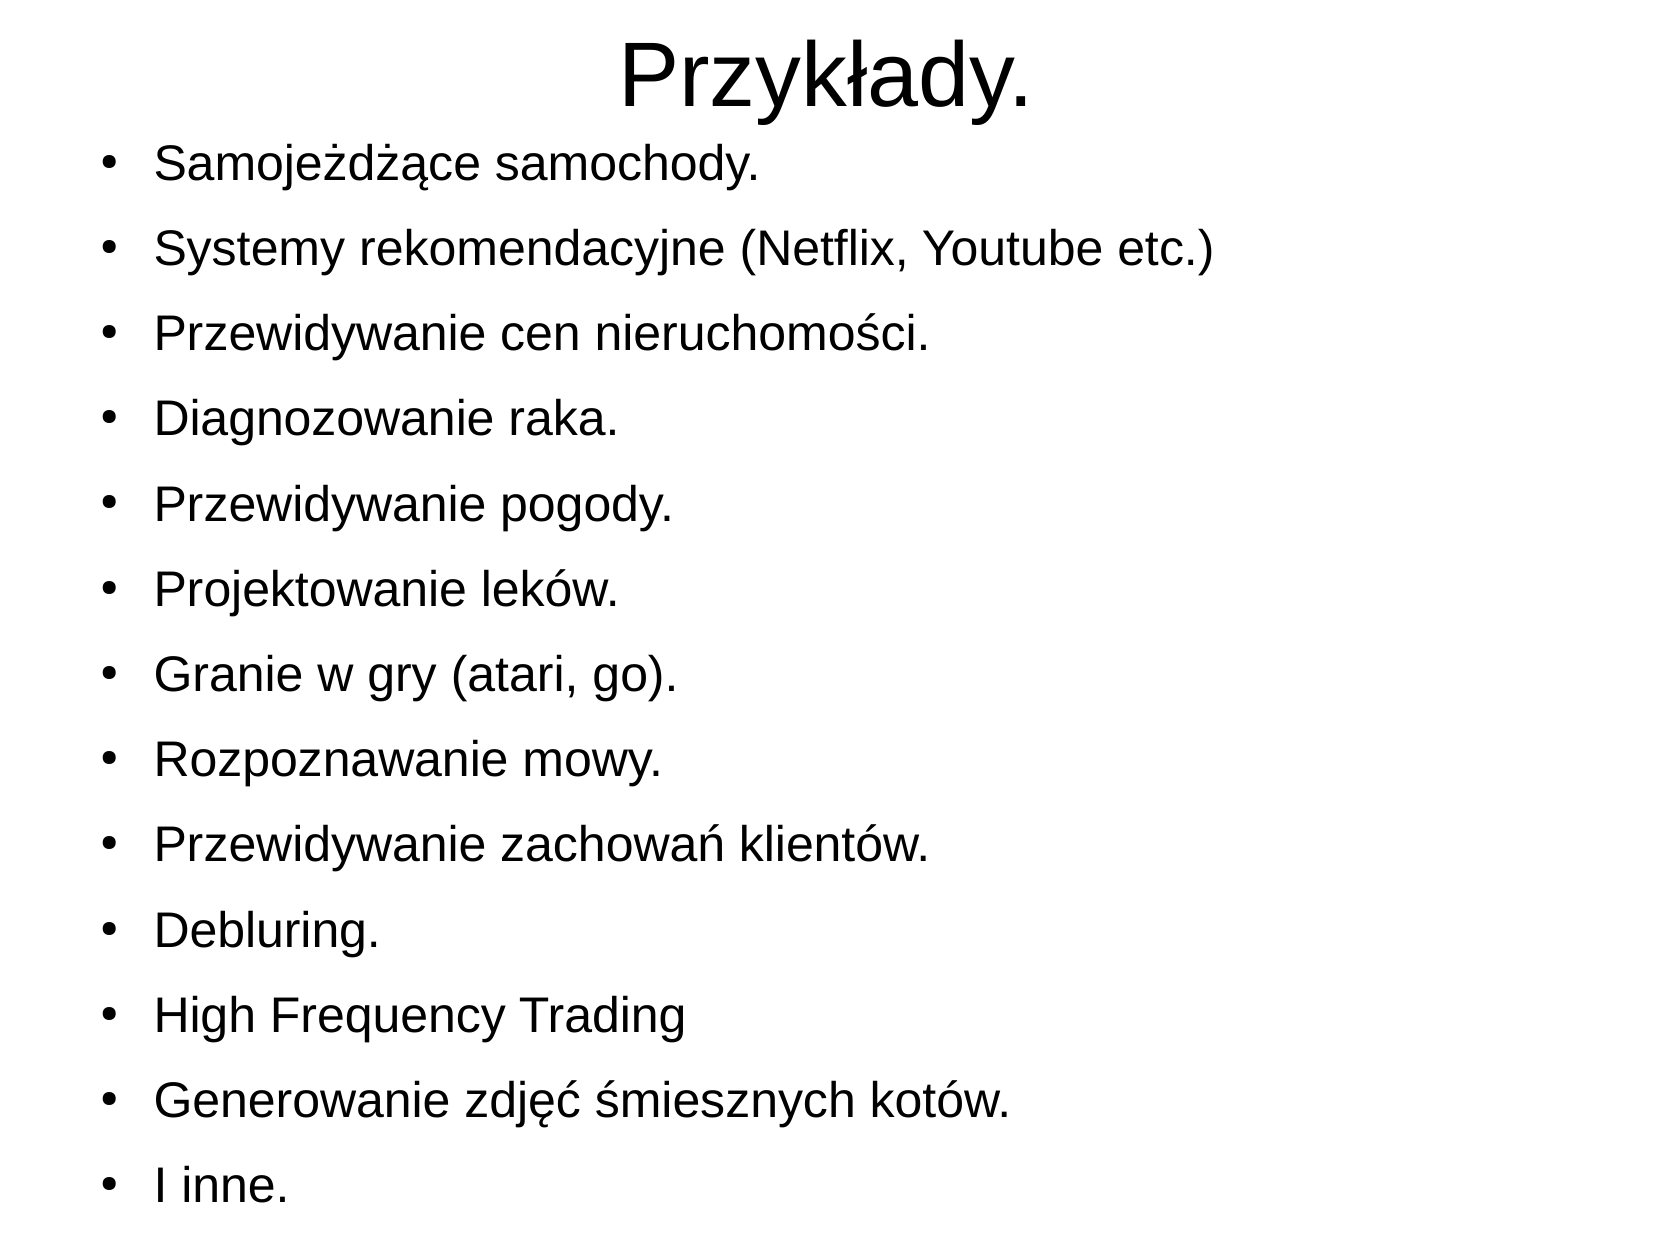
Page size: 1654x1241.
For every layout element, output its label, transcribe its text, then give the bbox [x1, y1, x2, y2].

list Samojeżdżące samochody. Systemy rekomendacyjne (Netflix, Youtube etc.) Przewidywanie cen nieruchomości. Diagnozowanie raka. Przewidywanie pogody. Projektowanie leków. Granie w gry (atari, go). Rozpoznawanie mowy. Przewidywanie zachowań klientów. Debluring. High Frequency Trading Generowanie zdjęć śmiesznych kotów. I inne. [82, 135, 1571, 1214]
title Przykłady. [82, 15, 1571, 135]
